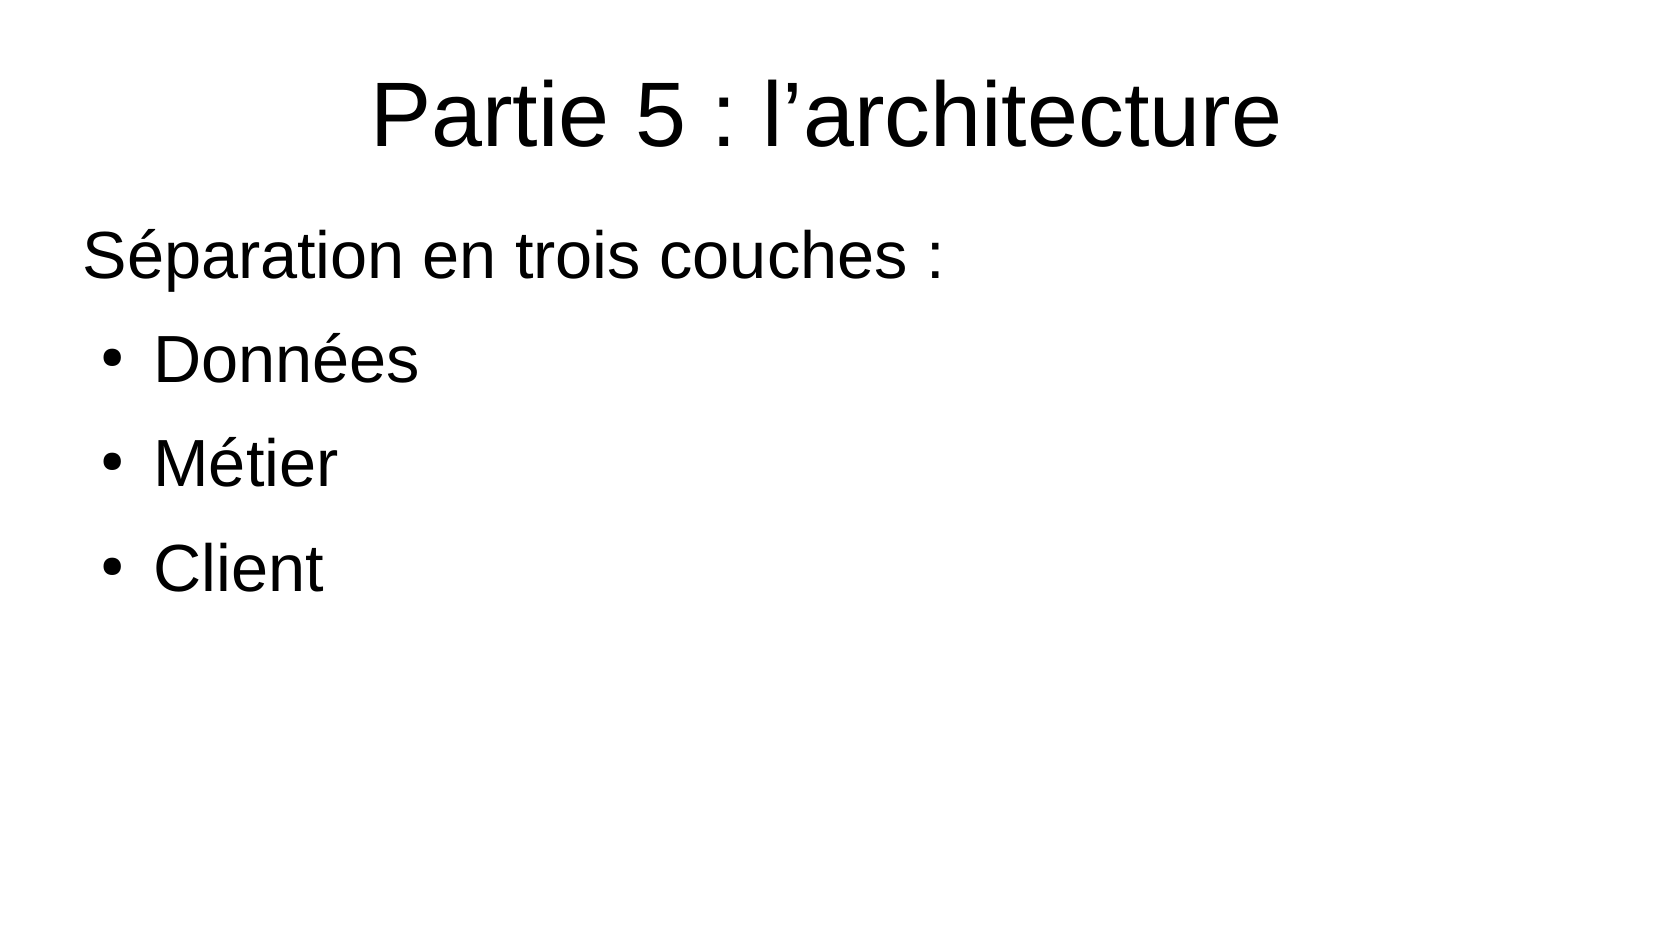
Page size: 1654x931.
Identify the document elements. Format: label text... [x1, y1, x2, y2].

list Séparation en trois couches : Données Métier Client [82, 217, 1571, 758]
title Partie 5 : l’architecture [82, 37, 1571, 193]
